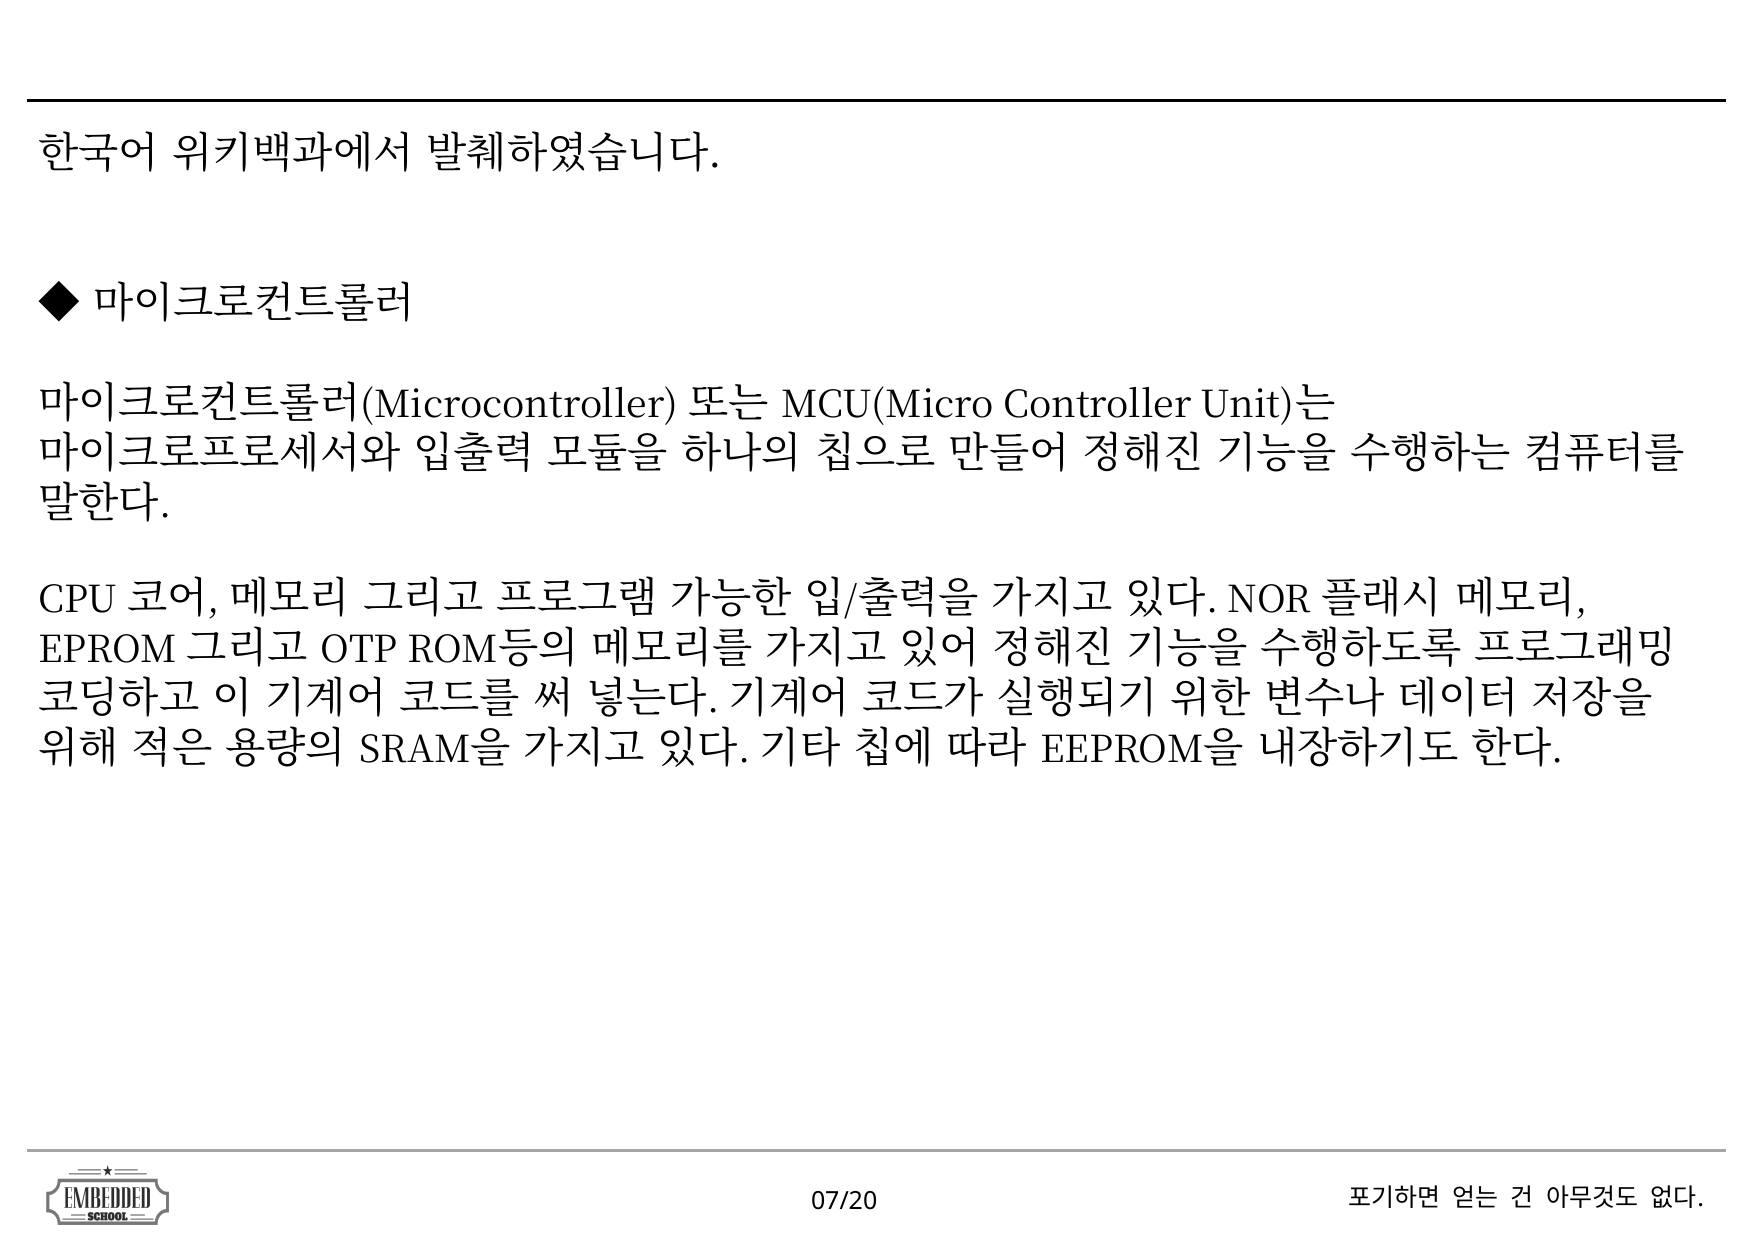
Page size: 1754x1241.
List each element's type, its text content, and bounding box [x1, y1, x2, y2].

text_box 07/20 [765, 1177, 923, 1223]
picture [27, 1164, 188, 1231]
text_box 한국어 위키백과에서 발췌하였습니다. ◆ 마이크로컨트롤러 마이크로컨트롤러(Microcontroller) 또는 MCU(Micro Controller Unit)는 마이크로프로세서와 입출력 모듈을 하나의 칩으로 만들어 정해진 기능을 수행하는 컴퓨터를 말한다. CPU 코어, 메모리 그리고 프로그램 가능한 입/출력을 가지고 있다. NOR 플래시 메모리, EPROM 그리고 OTP ROM등의 메모리를 가지고 있어 정해진 기능을 수행하도록 프로그래밍 코딩하고 이 기계어 코드를 써 넣는다. 기계어 코드가 실행되기 위한 변수나 데이터 저장을 위해 적은 용량의 SRAM을 가지고 있다. 기타 칩에 따라 EEPROM을 내장하기도 한다. [23, 118, 1725, 779]
